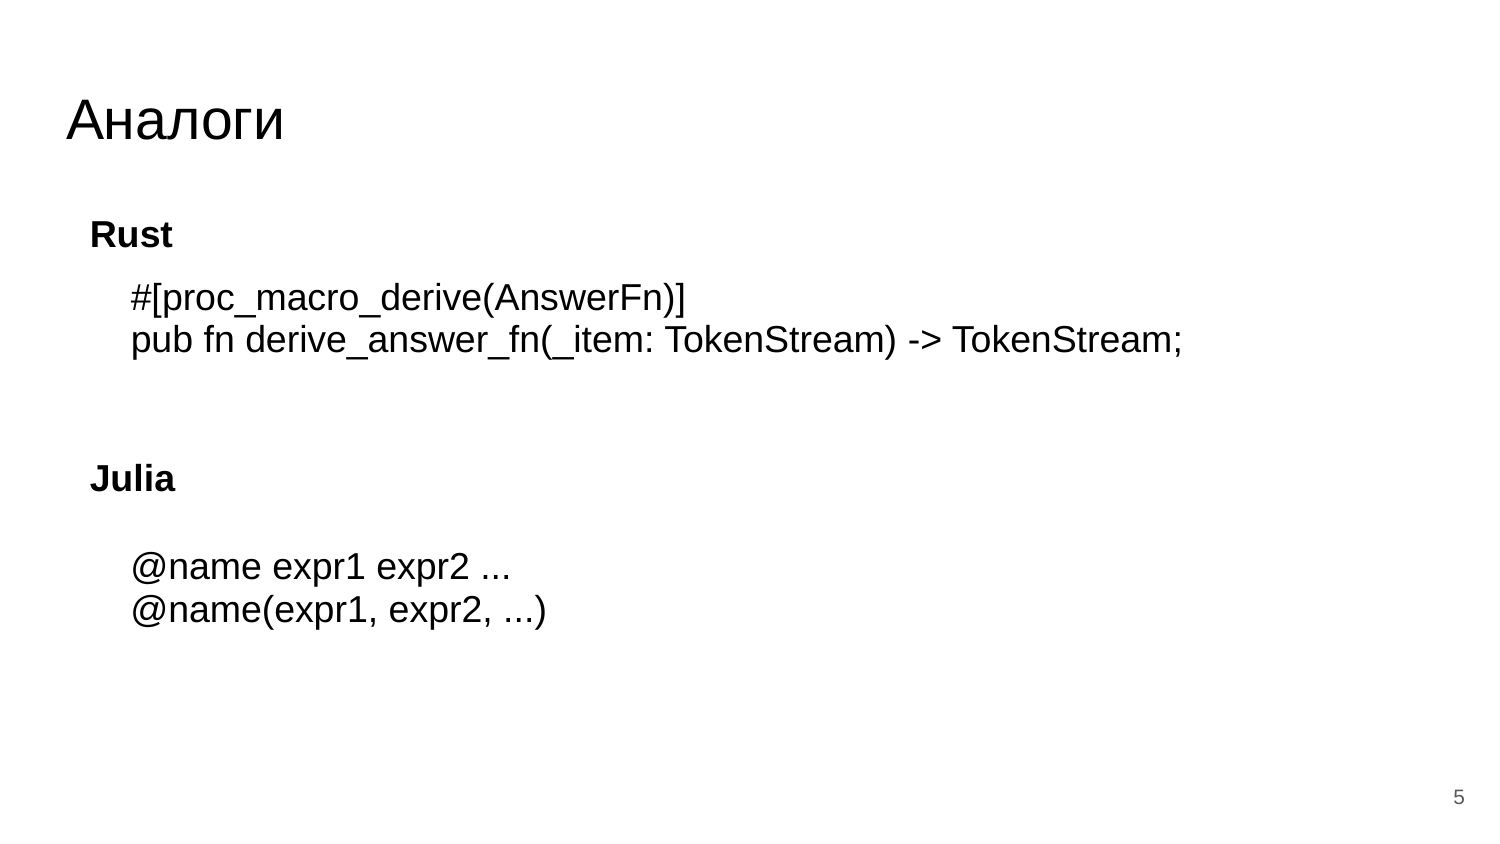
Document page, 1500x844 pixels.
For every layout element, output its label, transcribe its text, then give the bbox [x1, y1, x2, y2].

text_box #[proc_macro_derive(AnswerFn)] pub fn derive_answer_fn(_item: TokenStream) -> TokenStream; [116, 269, 1201, 369]
title Аналоги [51, 72, 1449, 167]
text_box @name expr1 expr2 ... @name(expr1, expr2, ...) [115, 538, 563, 638]
text_box Rust [75, 205, 188, 263]
text_box Julia [75, 450, 190, 507]
